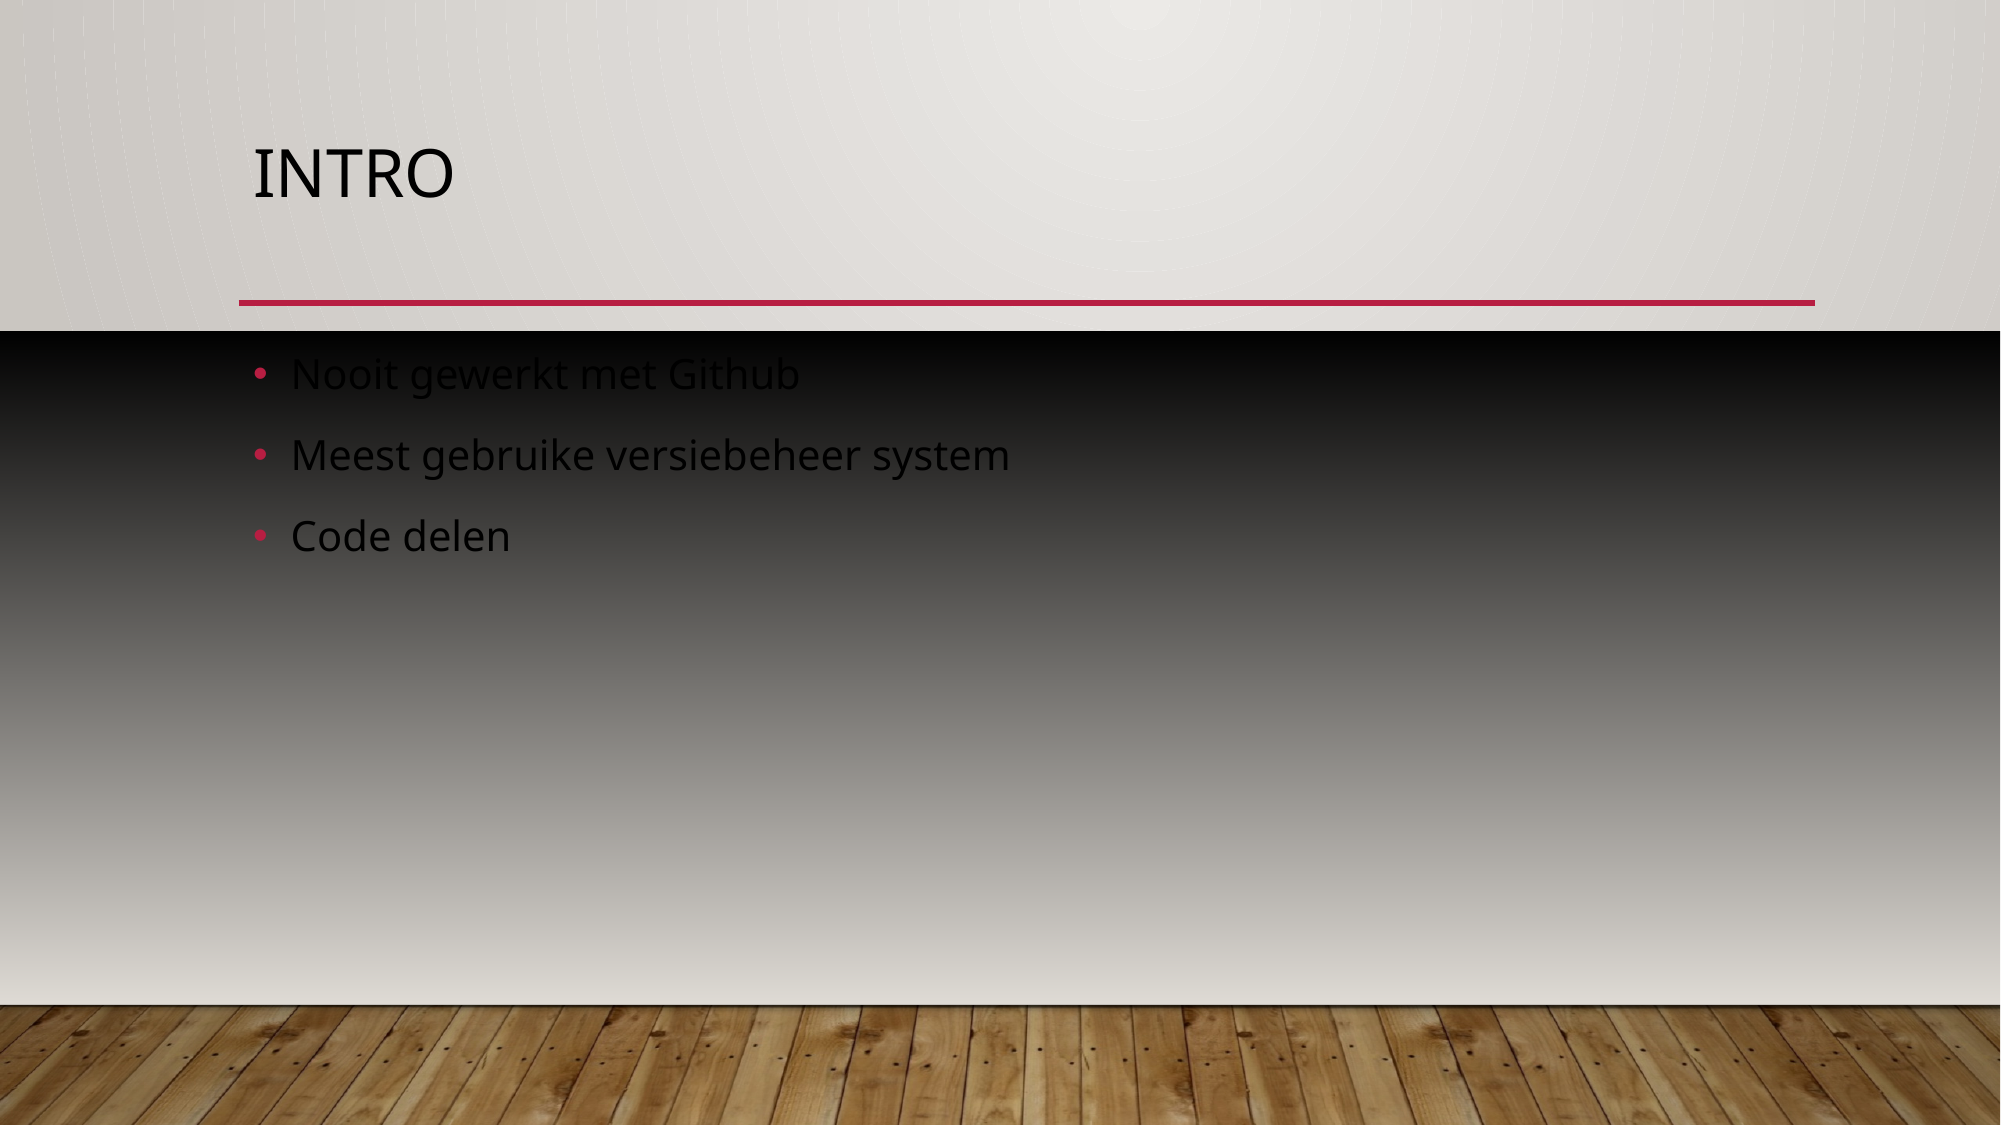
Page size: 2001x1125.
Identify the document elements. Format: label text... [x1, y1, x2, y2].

list Nooit gewerkt met Github Meest gebruike versiebeheer system Code delen [238, 330, 1814, 897]
title intro [238, 131, 1814, 305]
